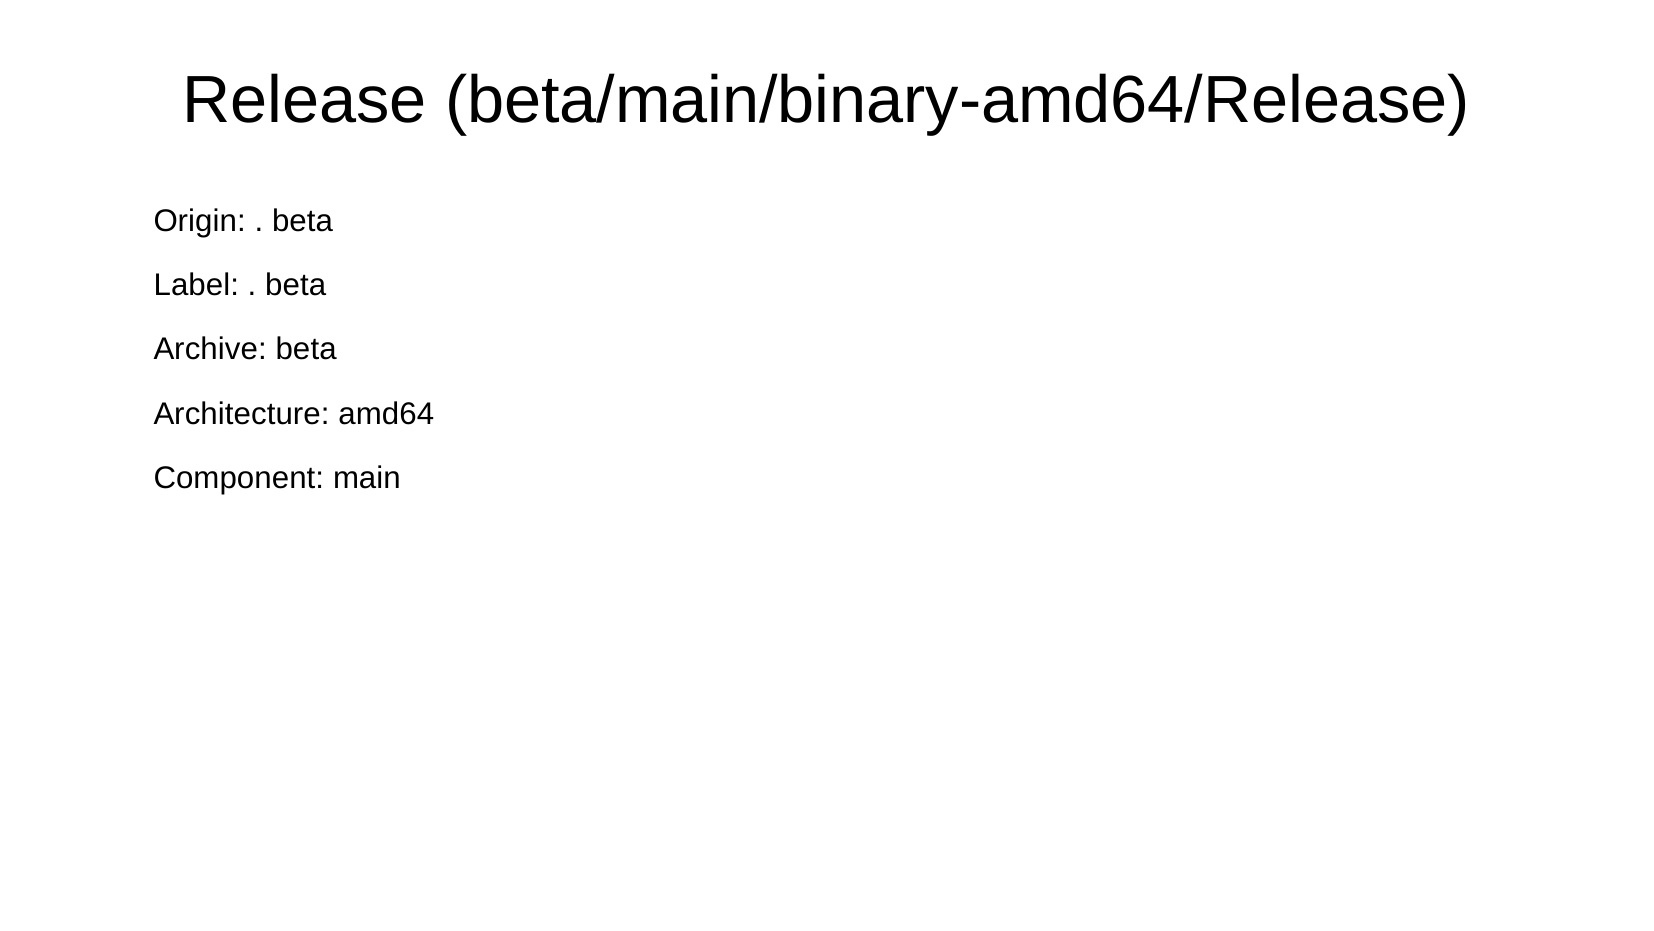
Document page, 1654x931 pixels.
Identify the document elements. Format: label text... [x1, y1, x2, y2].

list Origin: . beta Label: . beta Archive: beta Architecture: amd64 Component: main [82, 203, 1571, 744]
title Release (beta/main/binary-amd64/Release) [82, 42, 1571, 156]
